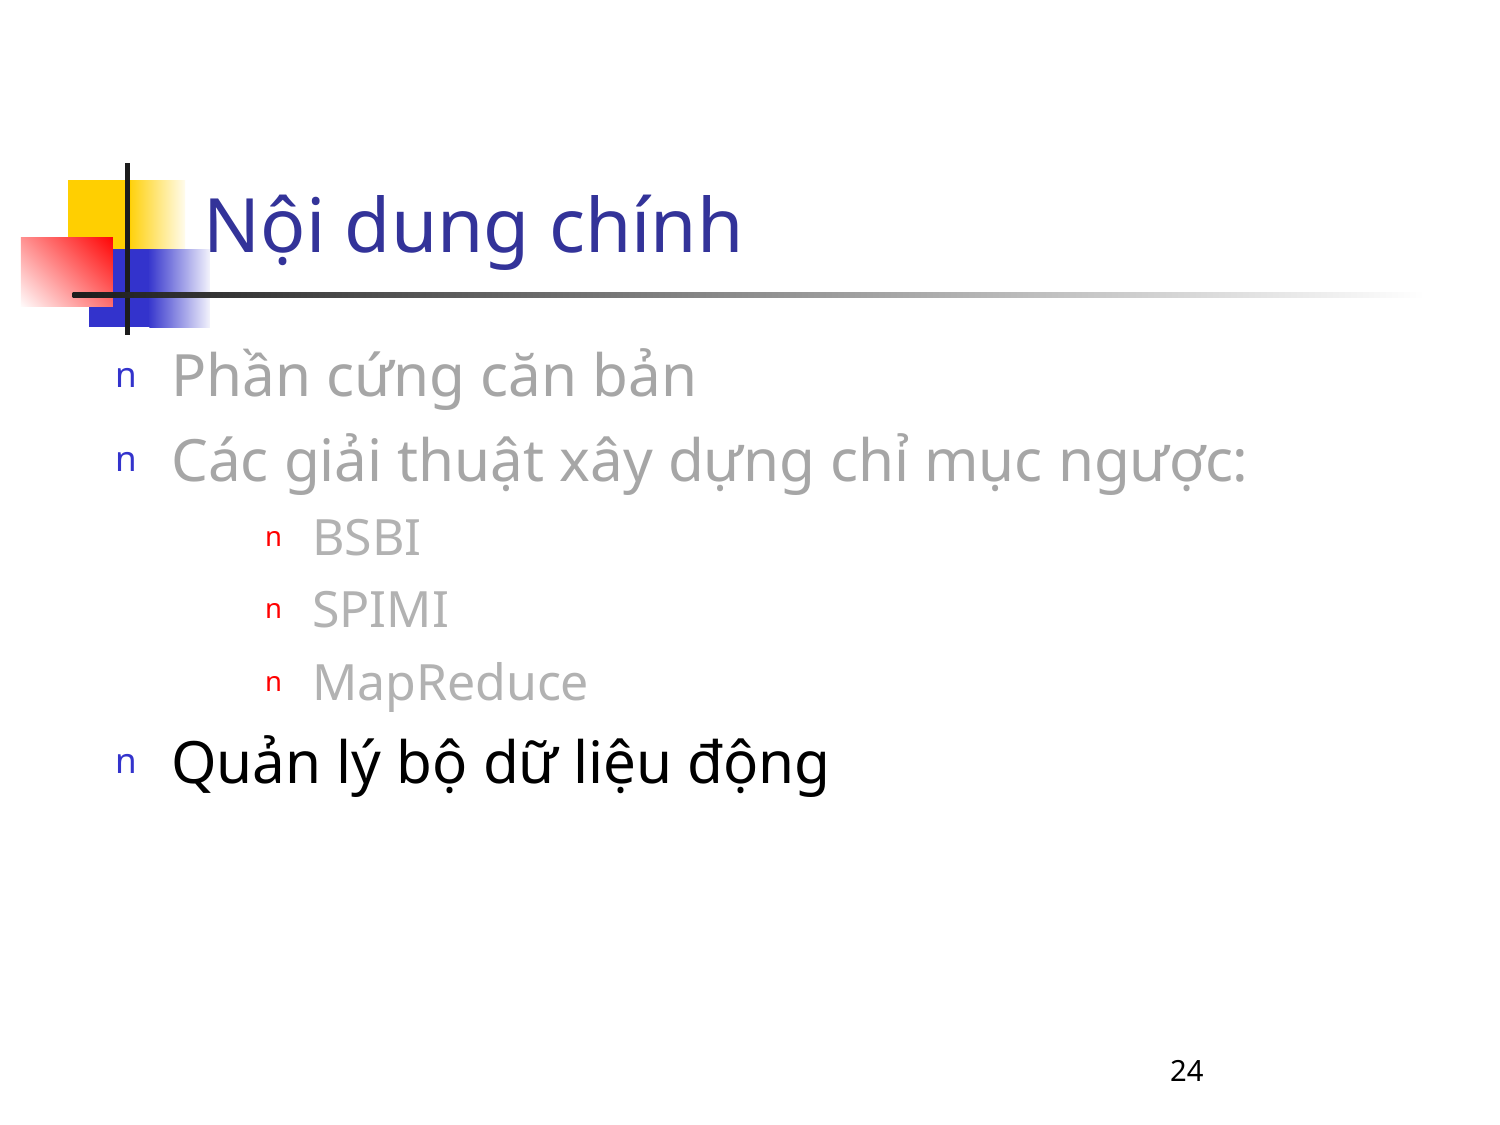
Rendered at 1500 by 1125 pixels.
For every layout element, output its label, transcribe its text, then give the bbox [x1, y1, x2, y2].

list Phần cứng căn bản Các giải thuật xây dựng chỉ mục ngược: BSBI SPIMI MapReduce Quản lý bộ dữ liệu động [100, 331, 1470, 1007]
title Nội dung chính [188, 35, 1468, 275]
text_box 24 [1155, 1024, 1468, 1100]
